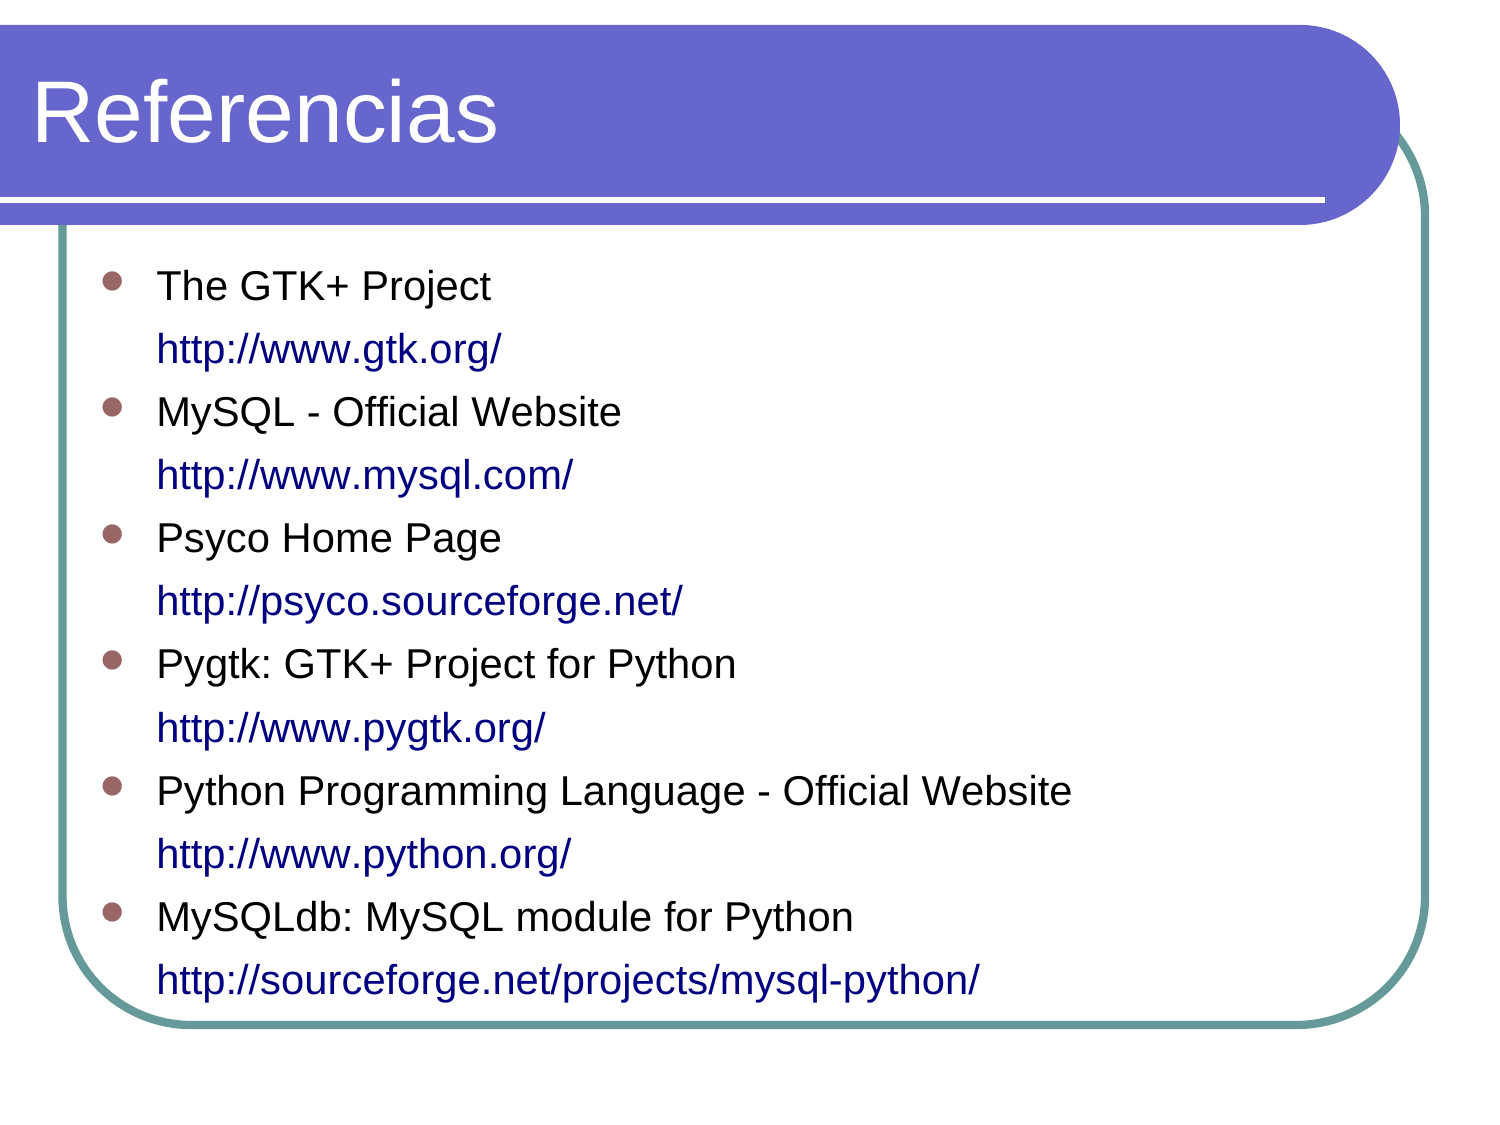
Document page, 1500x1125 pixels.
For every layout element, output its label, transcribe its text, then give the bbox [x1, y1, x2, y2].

title Referencias [31, 7, 1347, 218]
list The GTK+ Project http://www.gtk.org/ MySQL - Official Website http://www.mysql.com/ Psyco Home Page http://psyco.sourceforge.net/ Pygtk: GTK+ Project for Python http://www.pygtk.org/ Python Programming Language - Official Website http://www.python.org/ MySQLdb: MySQL module for Python http://sourceforge.net/projects/mysql-python/ [99, 262, 1401, 1004]
